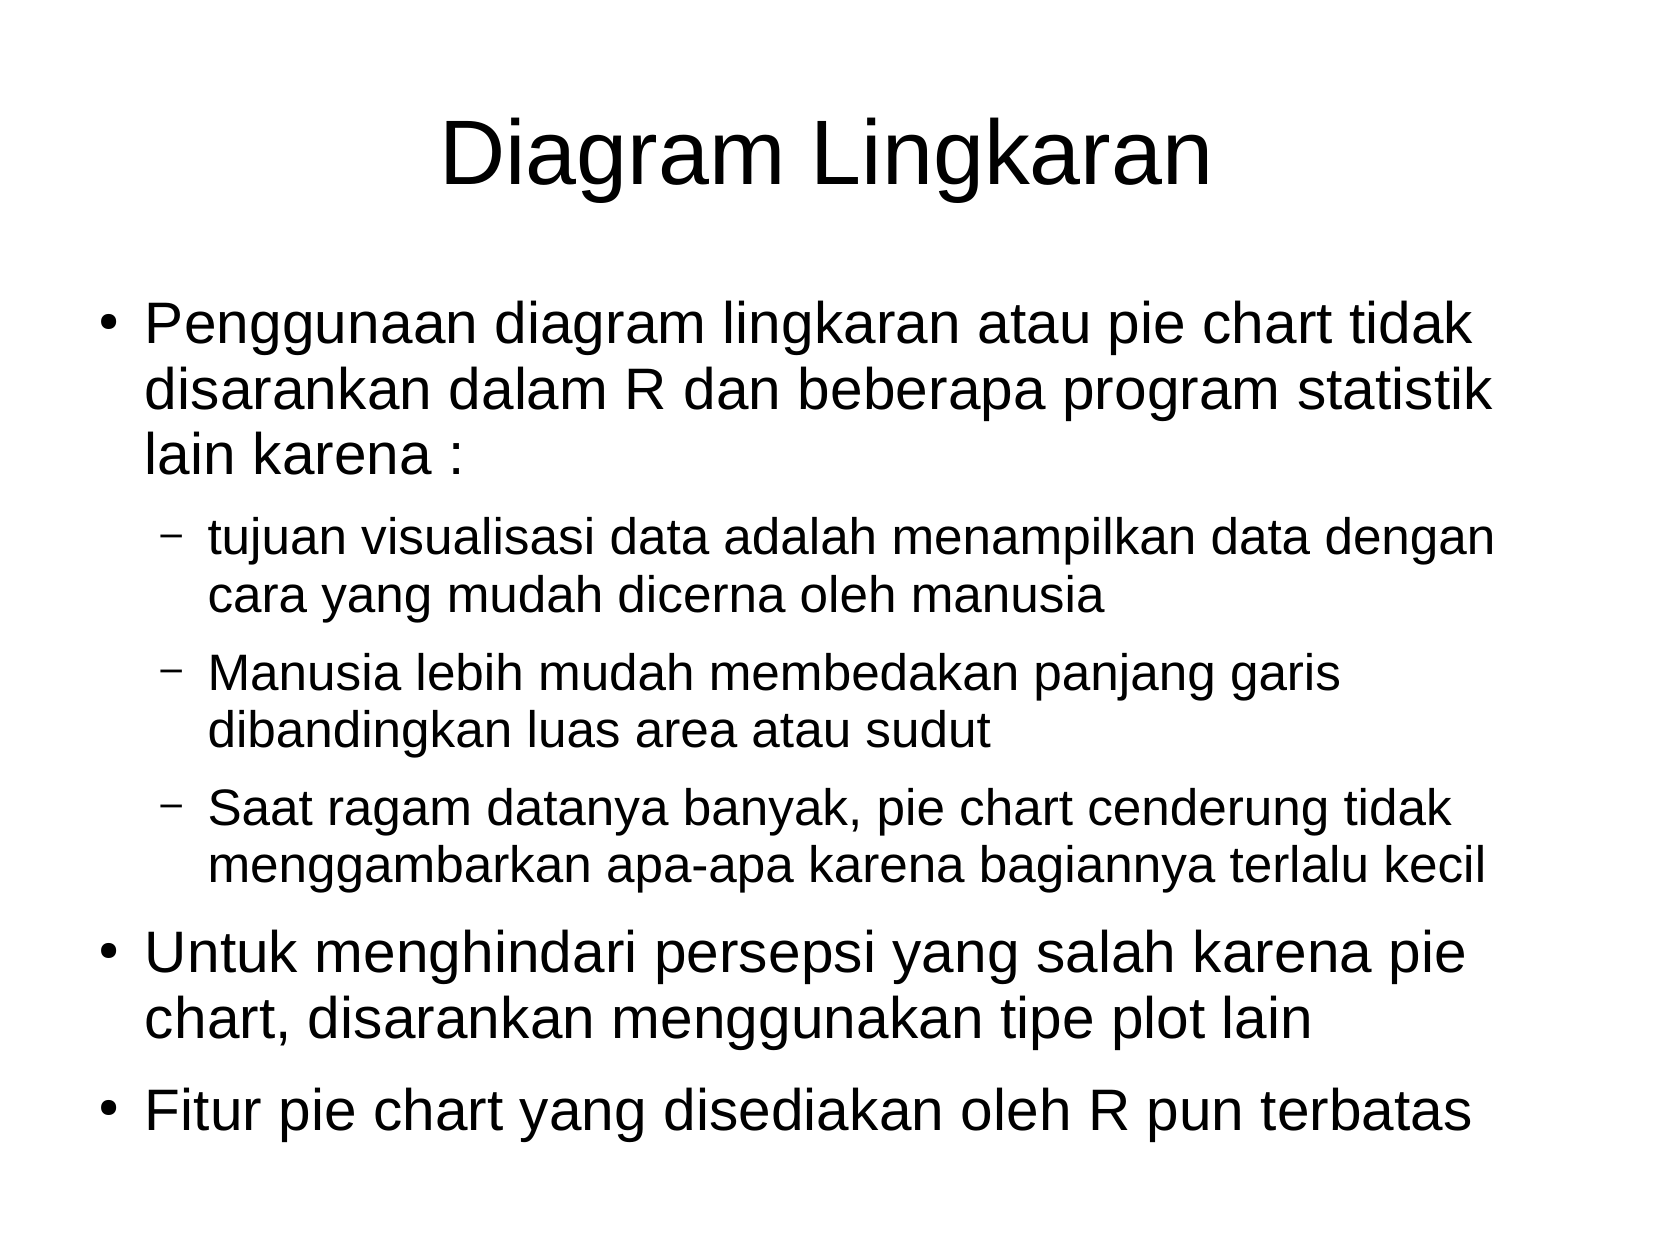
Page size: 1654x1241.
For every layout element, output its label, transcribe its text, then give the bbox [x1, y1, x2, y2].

title Diagram Lingkaran [82, 49, 1571, 257]
list Penggunaan diagram lingkaran atau pie chart tidak disarankan dalam R dan beberapa program statistik lain karena : tujuan visualisasi data adalah menampilkan data dengan cara yang mudah dicerna oleh manusia Manusia lebih mudah membedakan panjang garis dibandingkan luas area atau sudut Saat ragam datanya banyak, pie chart cenderung tidak menggambarkan apa-apa karena bagiannya terlalu kecil Untuk menghindari persepsi yang salah karena pie chart, disarankan menggunakan tipe plot lain Fitur pie chart yang disediakan oleh R pun terbatas [82, 290, 1571, 1156]
